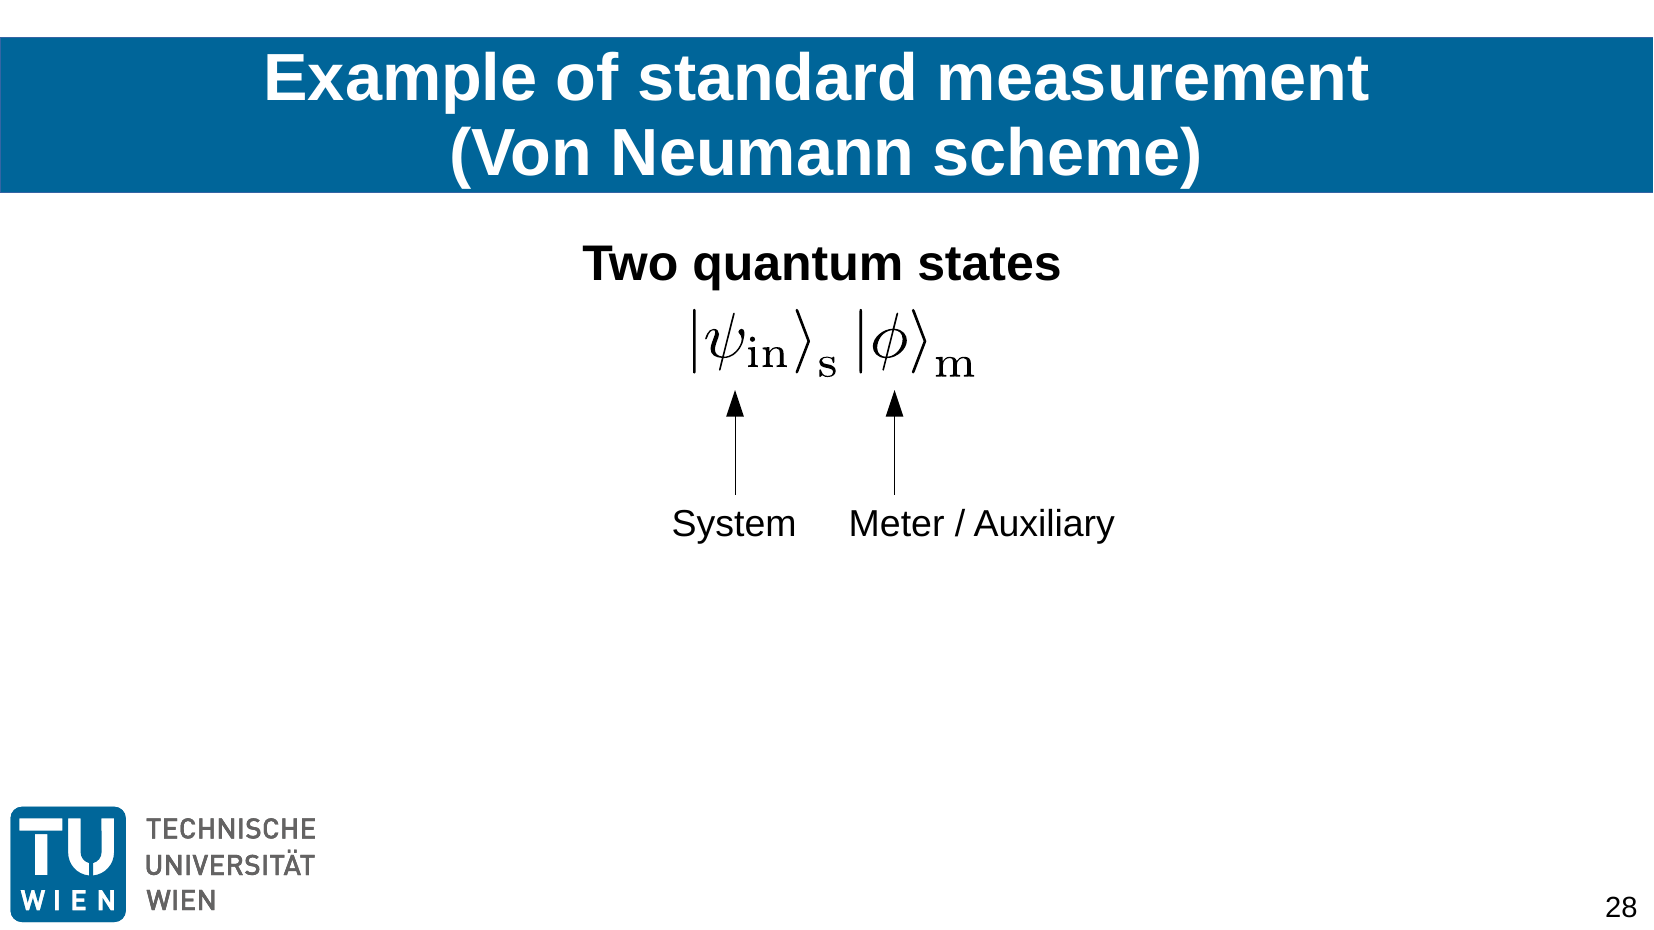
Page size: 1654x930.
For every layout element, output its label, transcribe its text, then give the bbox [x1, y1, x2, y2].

picture [671, 295, 987, 399]
title Example of standard measurement (Von Neumann scheme) [0, 37, 1653, 193]
list Two quantum states [582, 235, 1071, 310]
text_box Meter / Auxiliary [834, 494, 1130, 552]
text_box System [656, 494, 812, 552]
